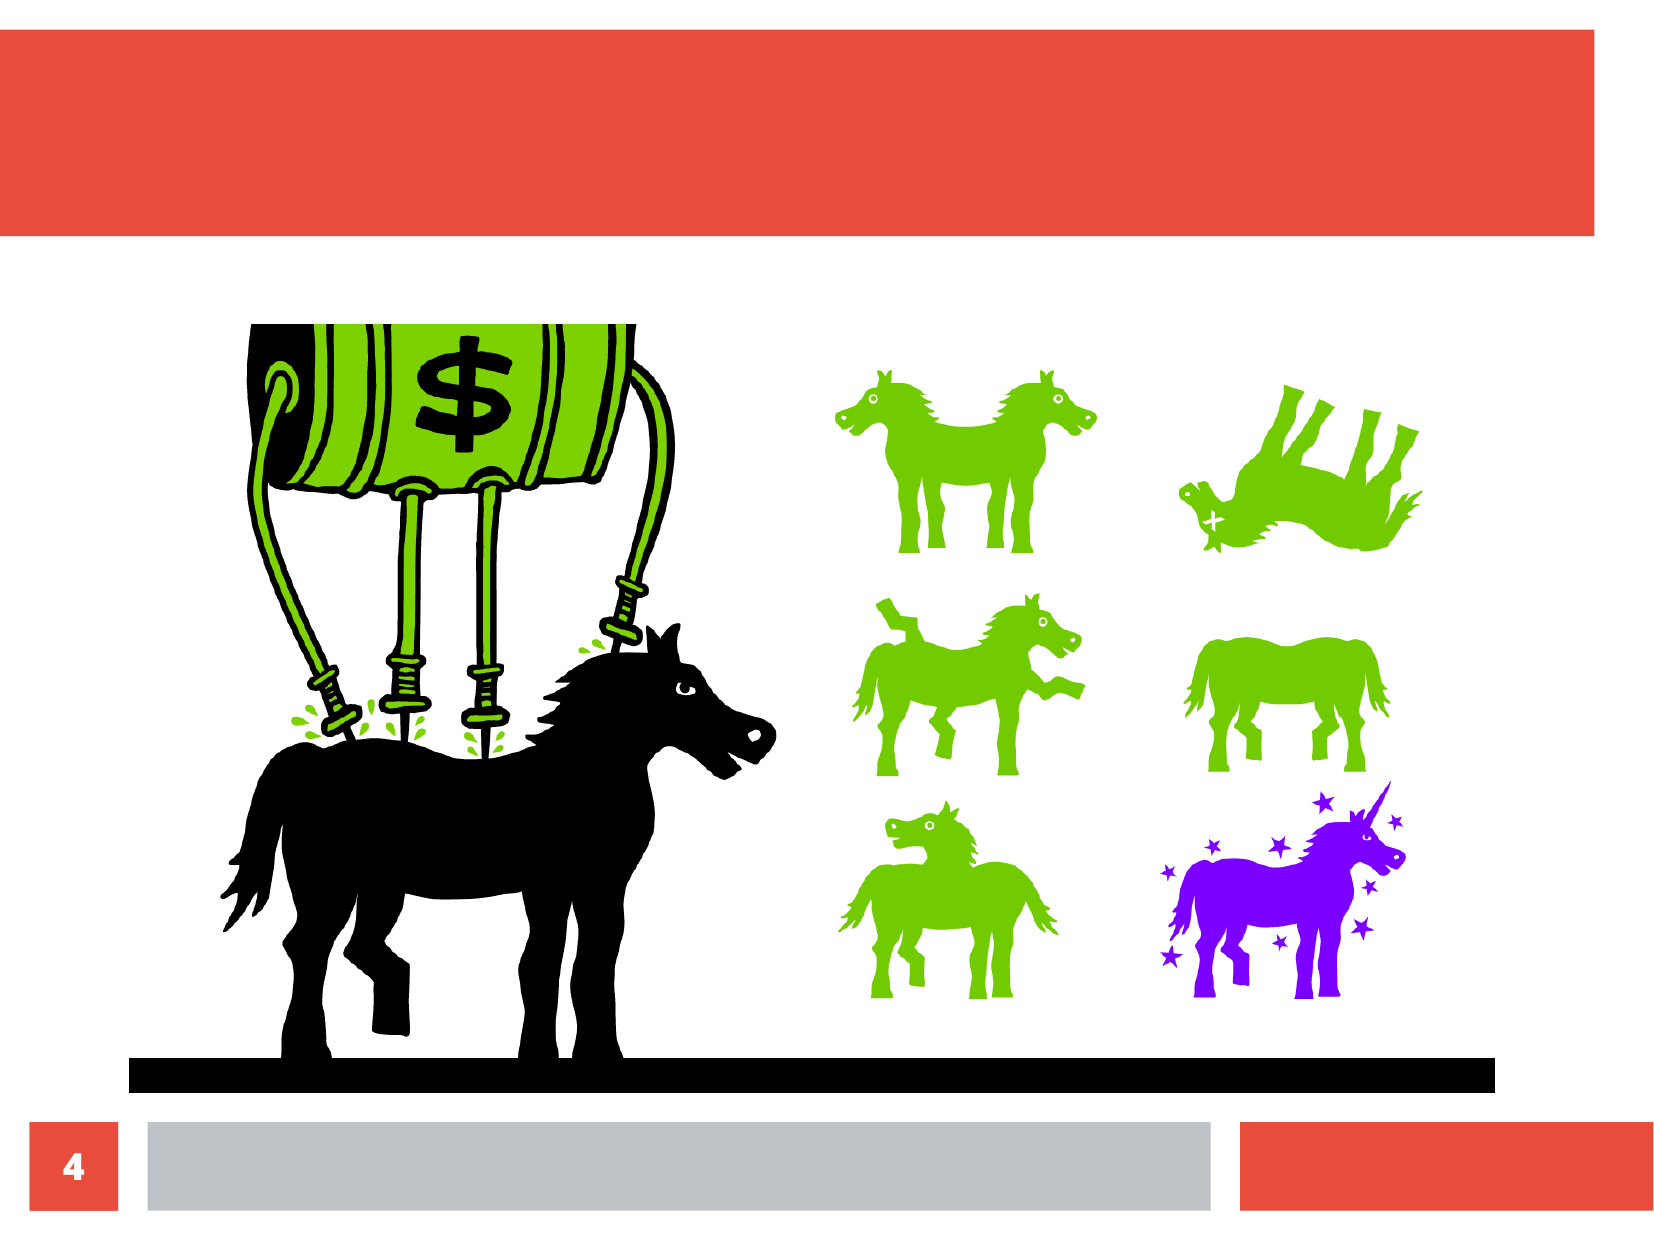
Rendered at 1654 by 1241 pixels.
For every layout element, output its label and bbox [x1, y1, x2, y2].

picture [129, 324, 1495, 1093]
